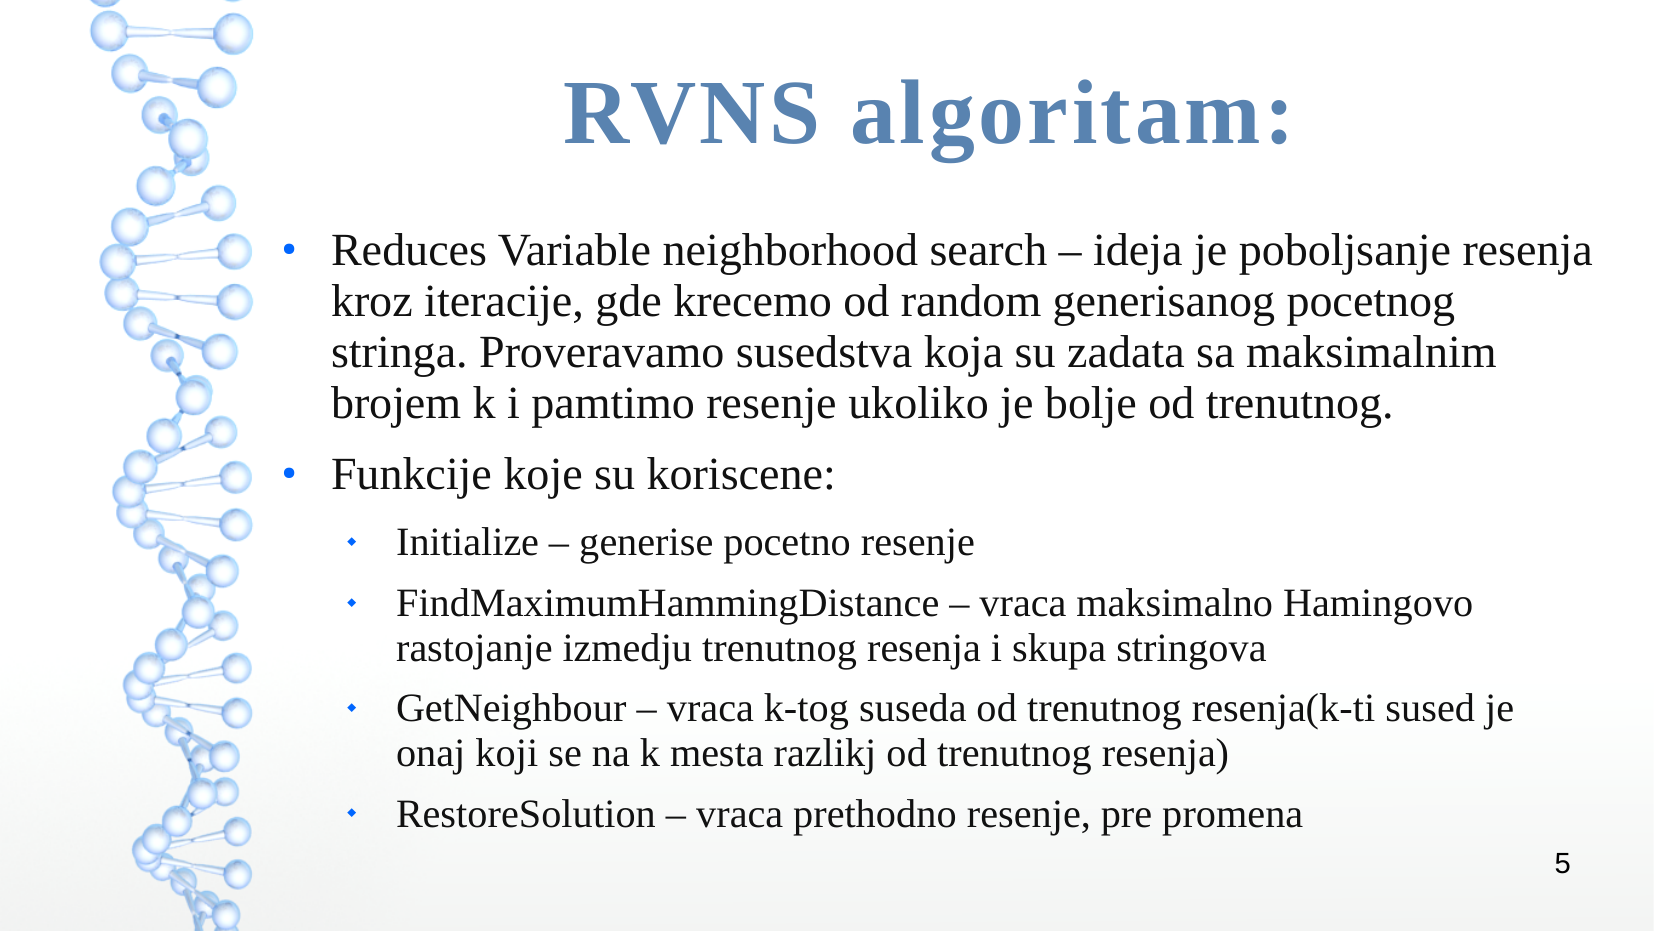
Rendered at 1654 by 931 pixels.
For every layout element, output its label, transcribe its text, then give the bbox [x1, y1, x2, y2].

picture [0, 0, 1654, 931]
title RVNS algoritam: [265, 35, 1595, 189]
list Reduces Variable neighborhood search – ideja je poboljsanje resenja kroz iteracije, gde krecemo od random generisanog pocetnog stringa. Proveravamo susedstva koja su zadata sa maksimalnim brojem k i pamtimo resenje ukoliko je bolje od trenutnog. Funkcije koje su koriscene: Initialize – generise pocetno resenje FindMaximumHammingDistance – vraca maksimalno Hamingovo rastojanje izmedju trenutnog resenja i skupa stringova GetNeighbour – vraca k-tog suseda od trenutnog resenja(k-ti sused je onaj koji se na k mesta razlikj od trenutnog resenja) RestoreSolution – vraca prethodno resenje, pre promena [265, 224, 1595, 839]
